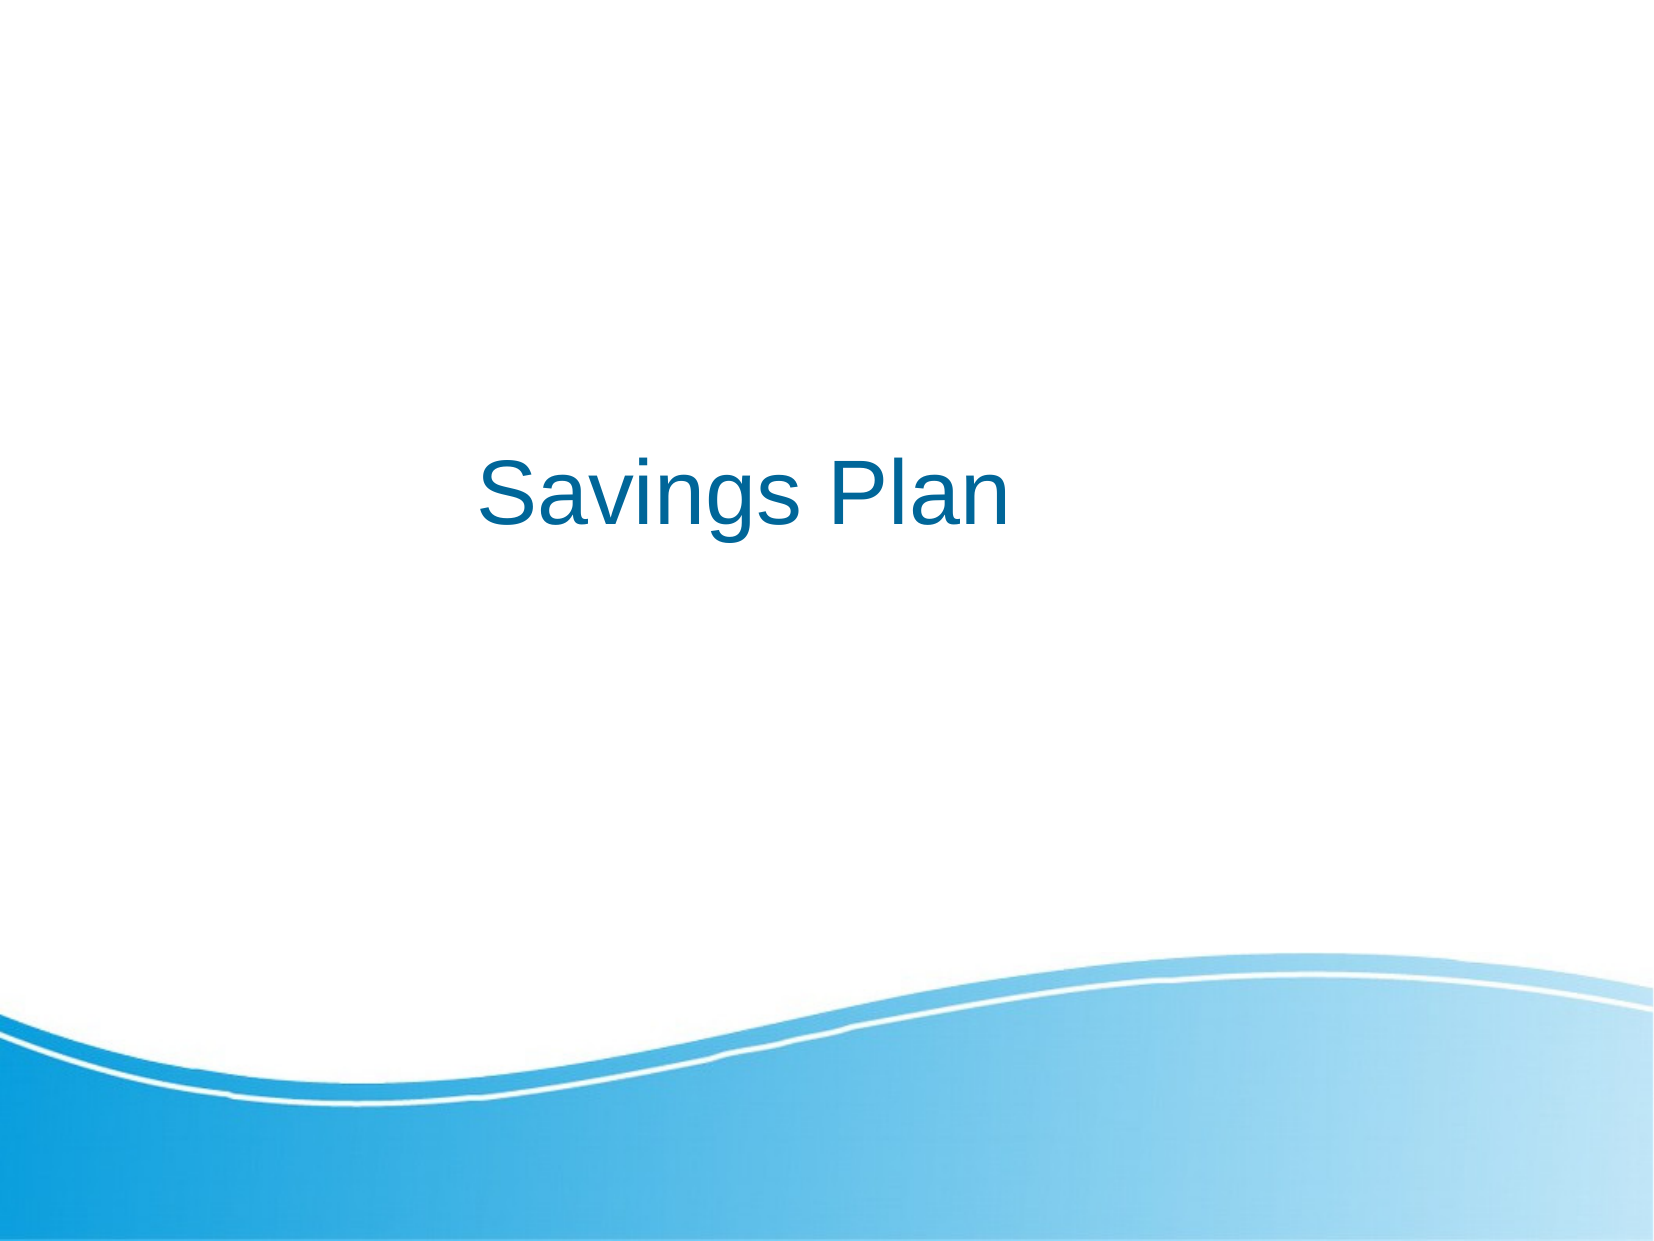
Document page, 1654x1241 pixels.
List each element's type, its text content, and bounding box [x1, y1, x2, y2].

title Savings Plan [0, 384, 1489, 592]
